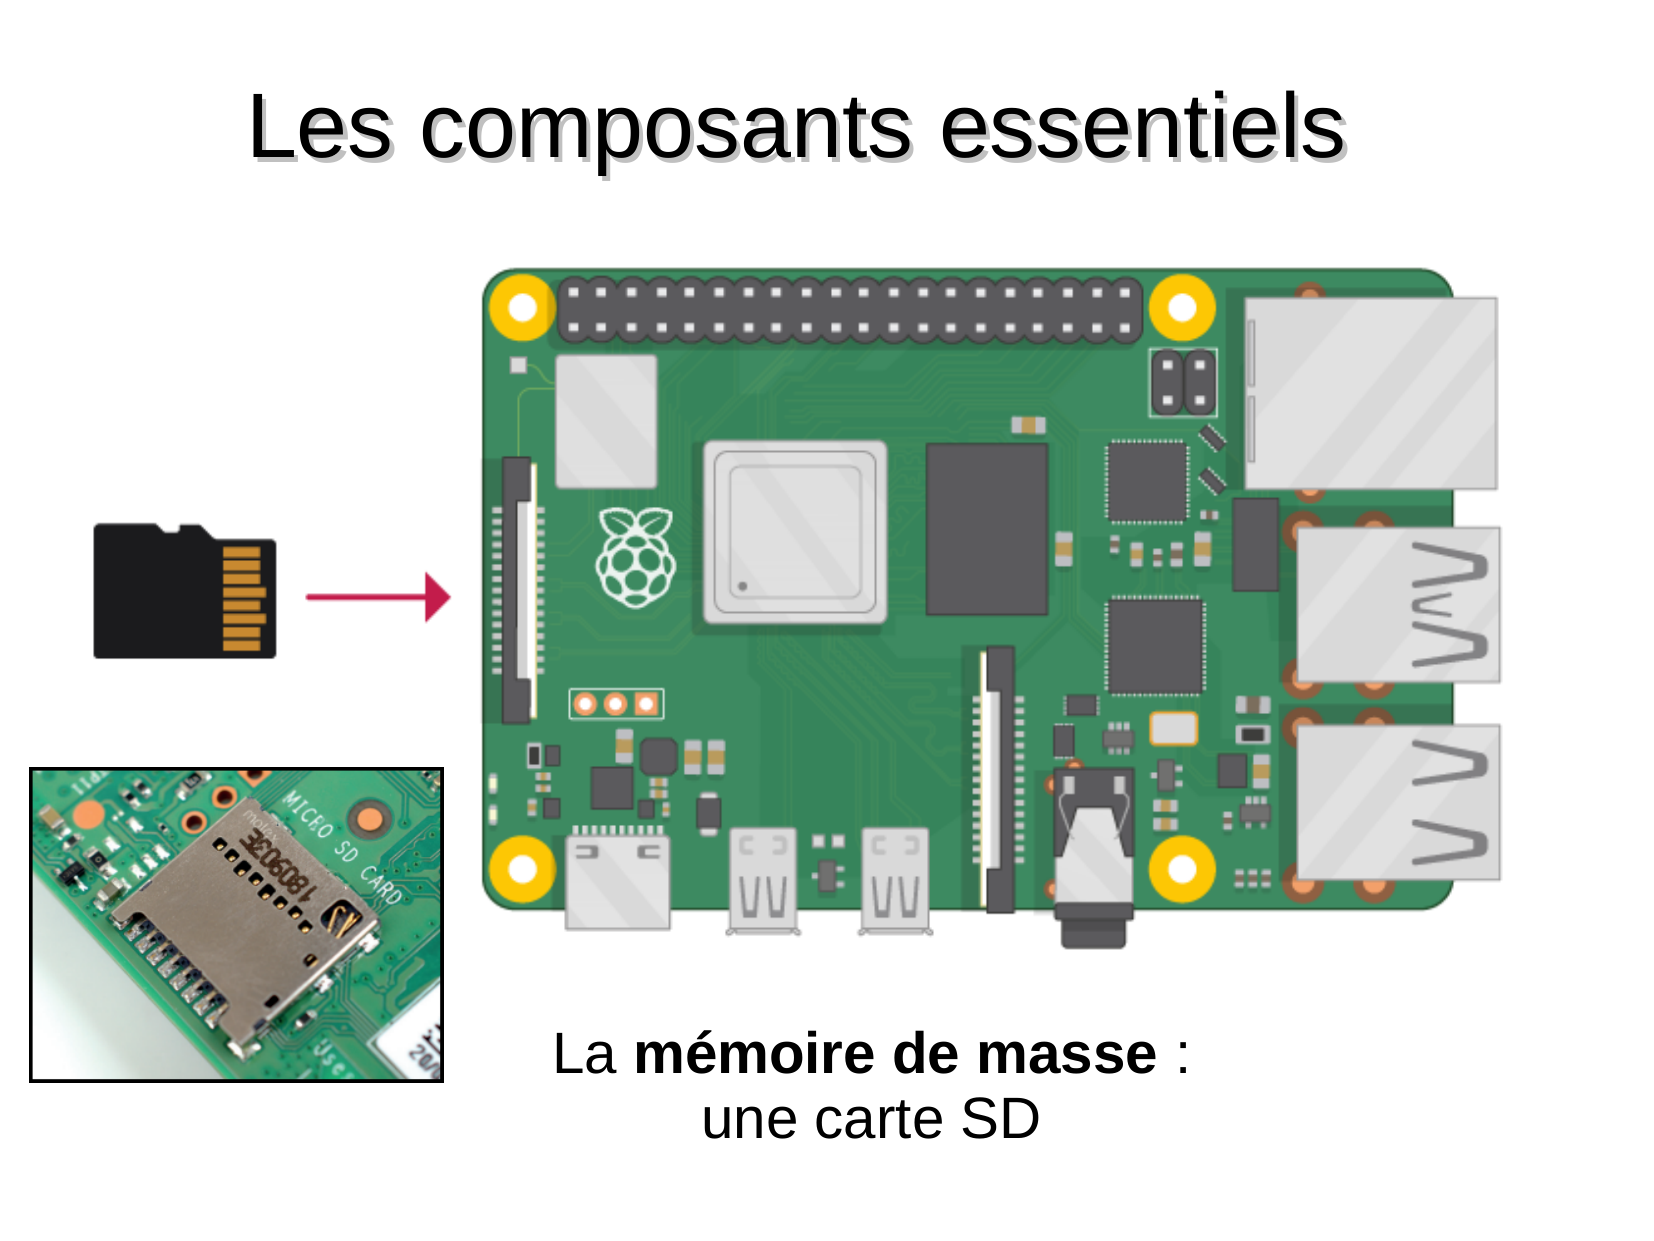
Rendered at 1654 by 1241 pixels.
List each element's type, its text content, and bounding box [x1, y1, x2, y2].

picture [0, 236, 1595, 1083]
title Les composants essentiels [177, 0, 1418, 236]
text_box La mémoire de masse : une carte SD [501, 1013, 1241, 1224]
